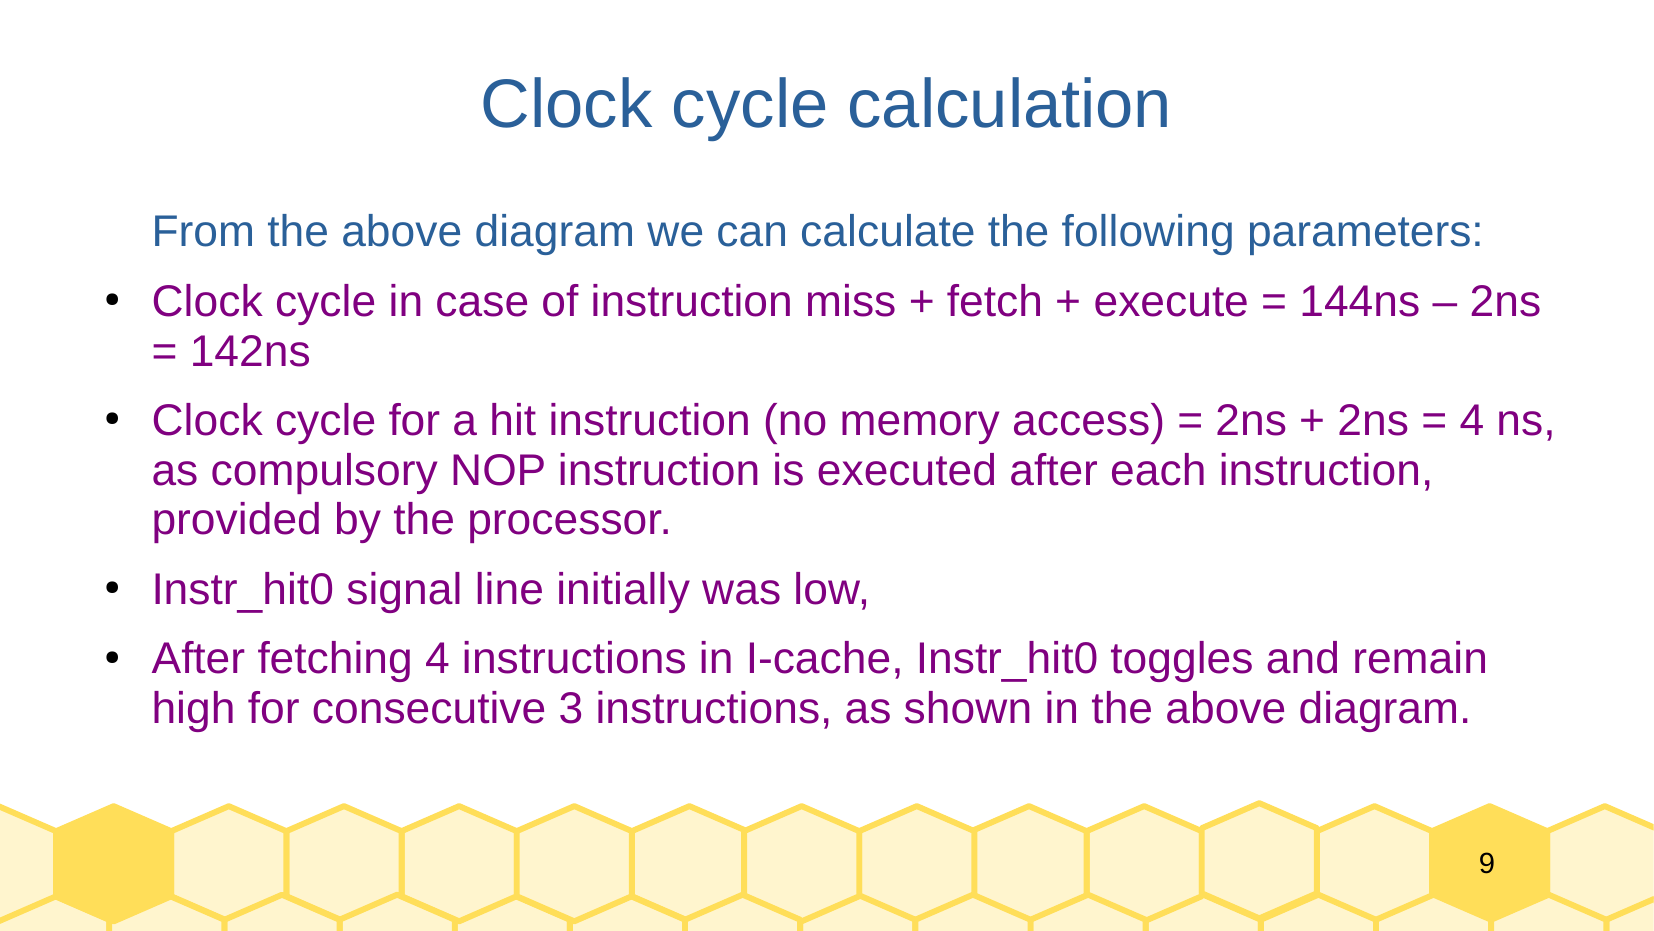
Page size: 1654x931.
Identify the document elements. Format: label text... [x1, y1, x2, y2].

title Clock cycle calculation [88, 29, 1565, 178]
list From the above diagram we can calculate the following parameters: Clock cycle in case of instruction miss + fetch + execute = 144ns – 2ns = 142ns Clock cycle for a hit instruction (no memory access) = 2ns + 2ns = 4 ns, as compulsory NOP instruction is executed after each instruction, provided by the processor. Instr_hit0 signal line initially was low, After fetching 4 instructions in I-cache, Instr_hit0 toggles and remain high for consecutive 3 instructions, as shown in the above diagram. [88, 206, 1565, 739]
